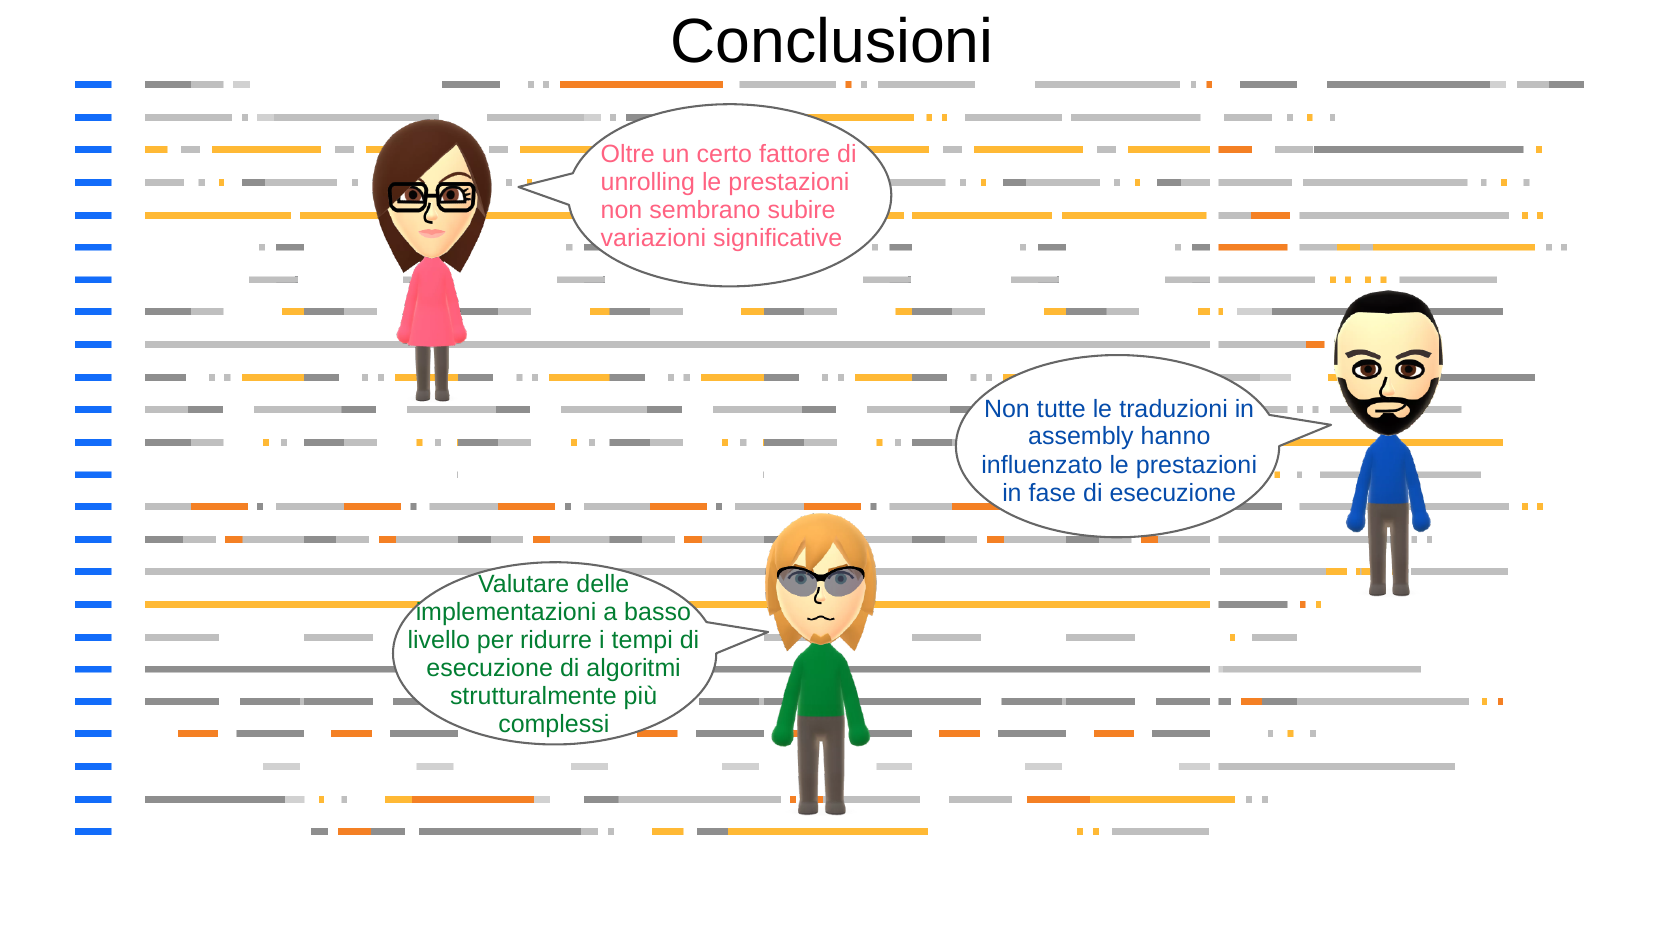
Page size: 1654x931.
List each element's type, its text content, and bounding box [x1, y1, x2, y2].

text_box Oltre un certo fattore di unrolling le prestazioni non sembrano subire variazioni significative [585, 132, 901, 274]
text_box [613, 104, 846, 132]
text_box [996, 355, 1239, 386]
text_box [955, 414, 966, 478]
title Conclusioni [413, 0, 1252, 95]
text_box [518, 154, 585, 236]
text_box Non tutte le traduzioni in assembly hanno influenzato le prestazioni in fase di esecuzione [966, 386, 1296, 570]
text_box [723, 624, 769, 651]
text_box [1296, 419, 1332, 440]
picture [0, 0, 1654, 931]
text_box [648, 274, 812, 287]
text_box Valutare delle implementazioni a basso livello per ridurre i tempi di esecuzione di algoritmi strutturalmente più complessi [393, 562, 723, 745]
